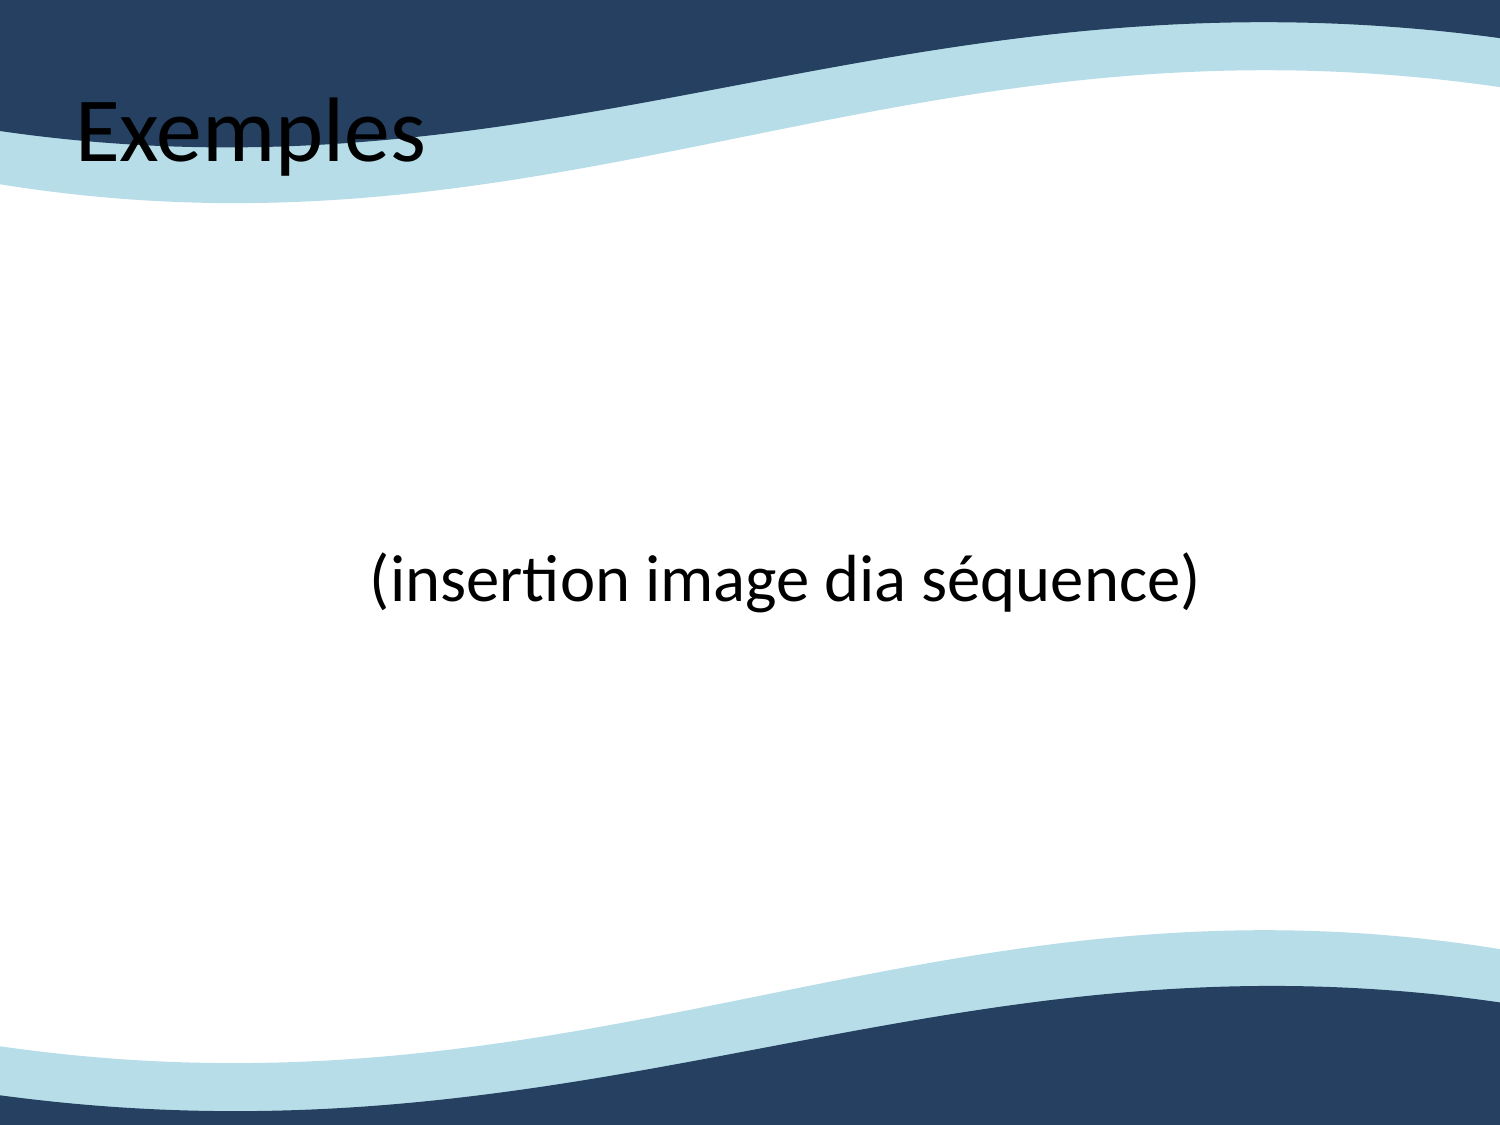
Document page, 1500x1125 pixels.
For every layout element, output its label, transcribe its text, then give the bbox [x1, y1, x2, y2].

title Exemples [75, 45, 1425, 233]
list (insertion image dia séquence) [75, 262, 1425, 1005]
